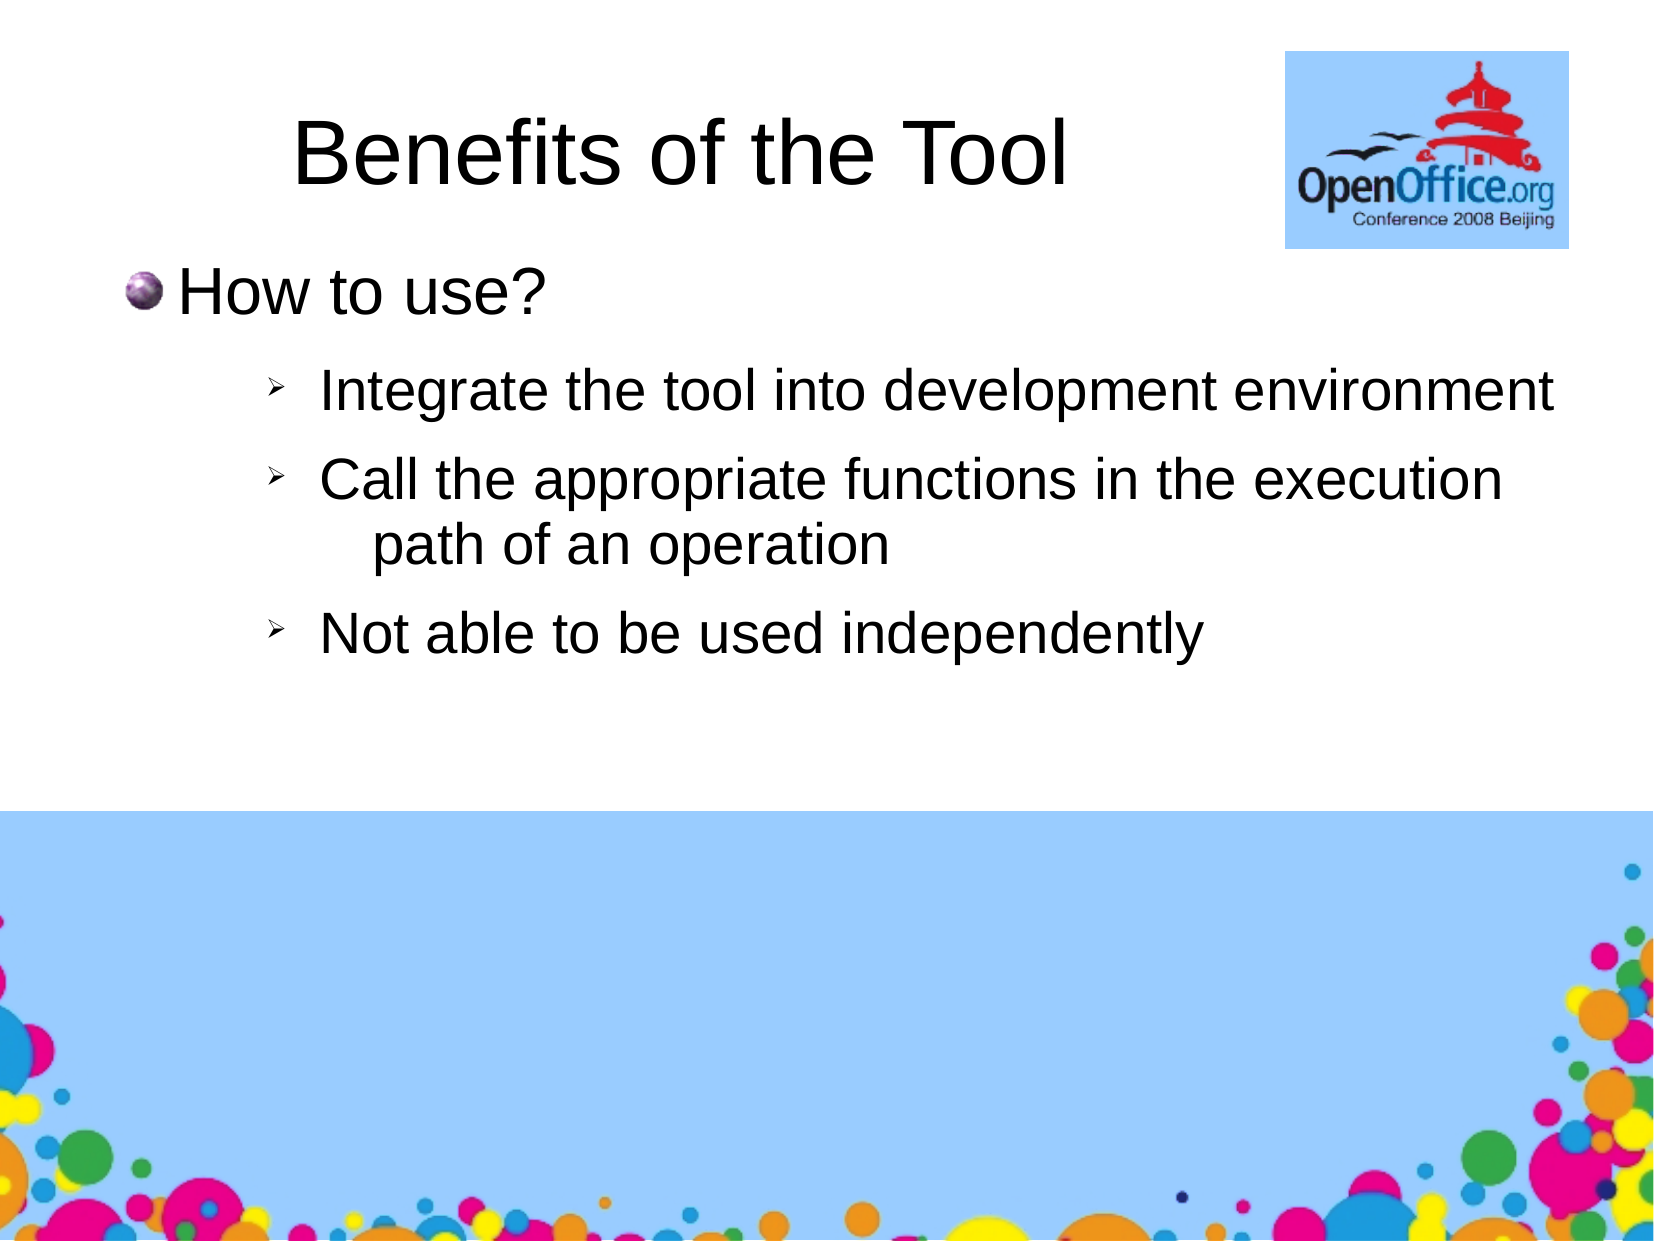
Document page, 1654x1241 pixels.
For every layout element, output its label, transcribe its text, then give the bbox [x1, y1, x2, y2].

picture [1327, 51, 1569, 250]
list How to use? Integrate the tool into development environment Call the appropriate functions in the execution path of an operation Not able to be used independently [88, 253, 1577, 1109]
title Benefits of the Tool [36, 49, 1327, 257]
picture [0, 810, 1654, 1241]
